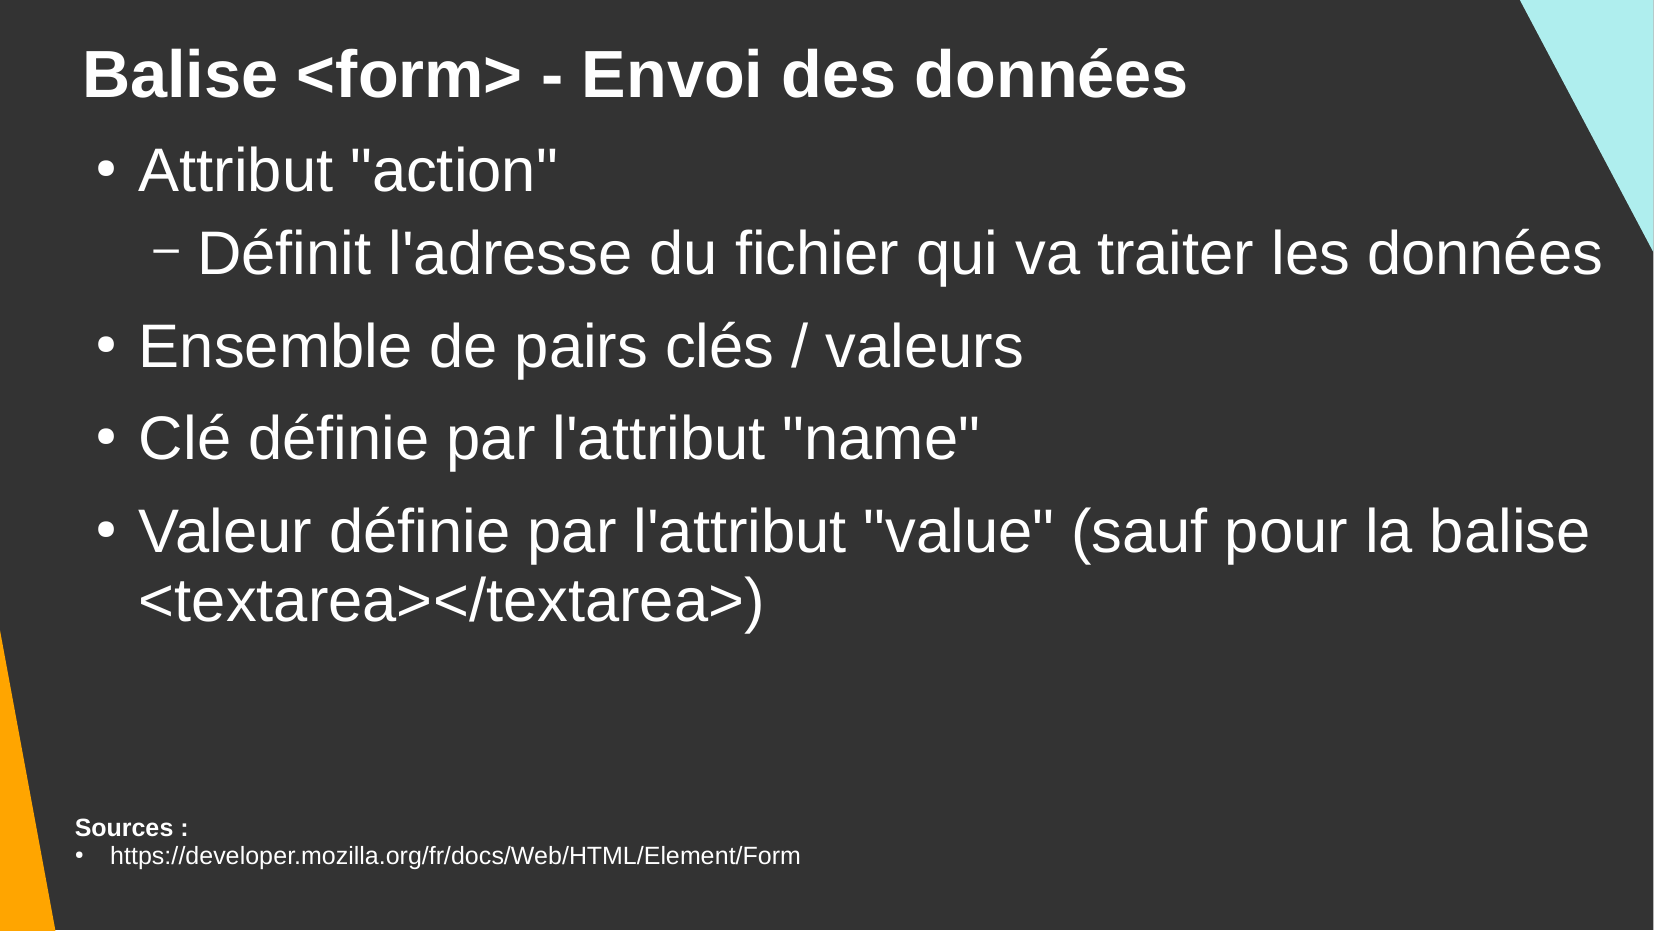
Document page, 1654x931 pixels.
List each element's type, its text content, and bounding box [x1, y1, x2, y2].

list Attribut "action" Définit l'adresse du fichier qui va traiter les données Ensemble de pairs clés / valeurs Clé définie par l'attribut "name" Valeur définie par l'attribut "value" (sauf pour la balise <textarea></textarea>) [80, 135, 1605, 700]
text_box Sources : https://developer.mozilla.org/fr/docs/Web/HTML/Element/Form [60, 806, 1546, 877]
title Balise <form> - Envoi des données [82, 37, 1571, 114]
text_box [1519, 0, 1654, 254]
text_box [0, 630, 56, 931]
